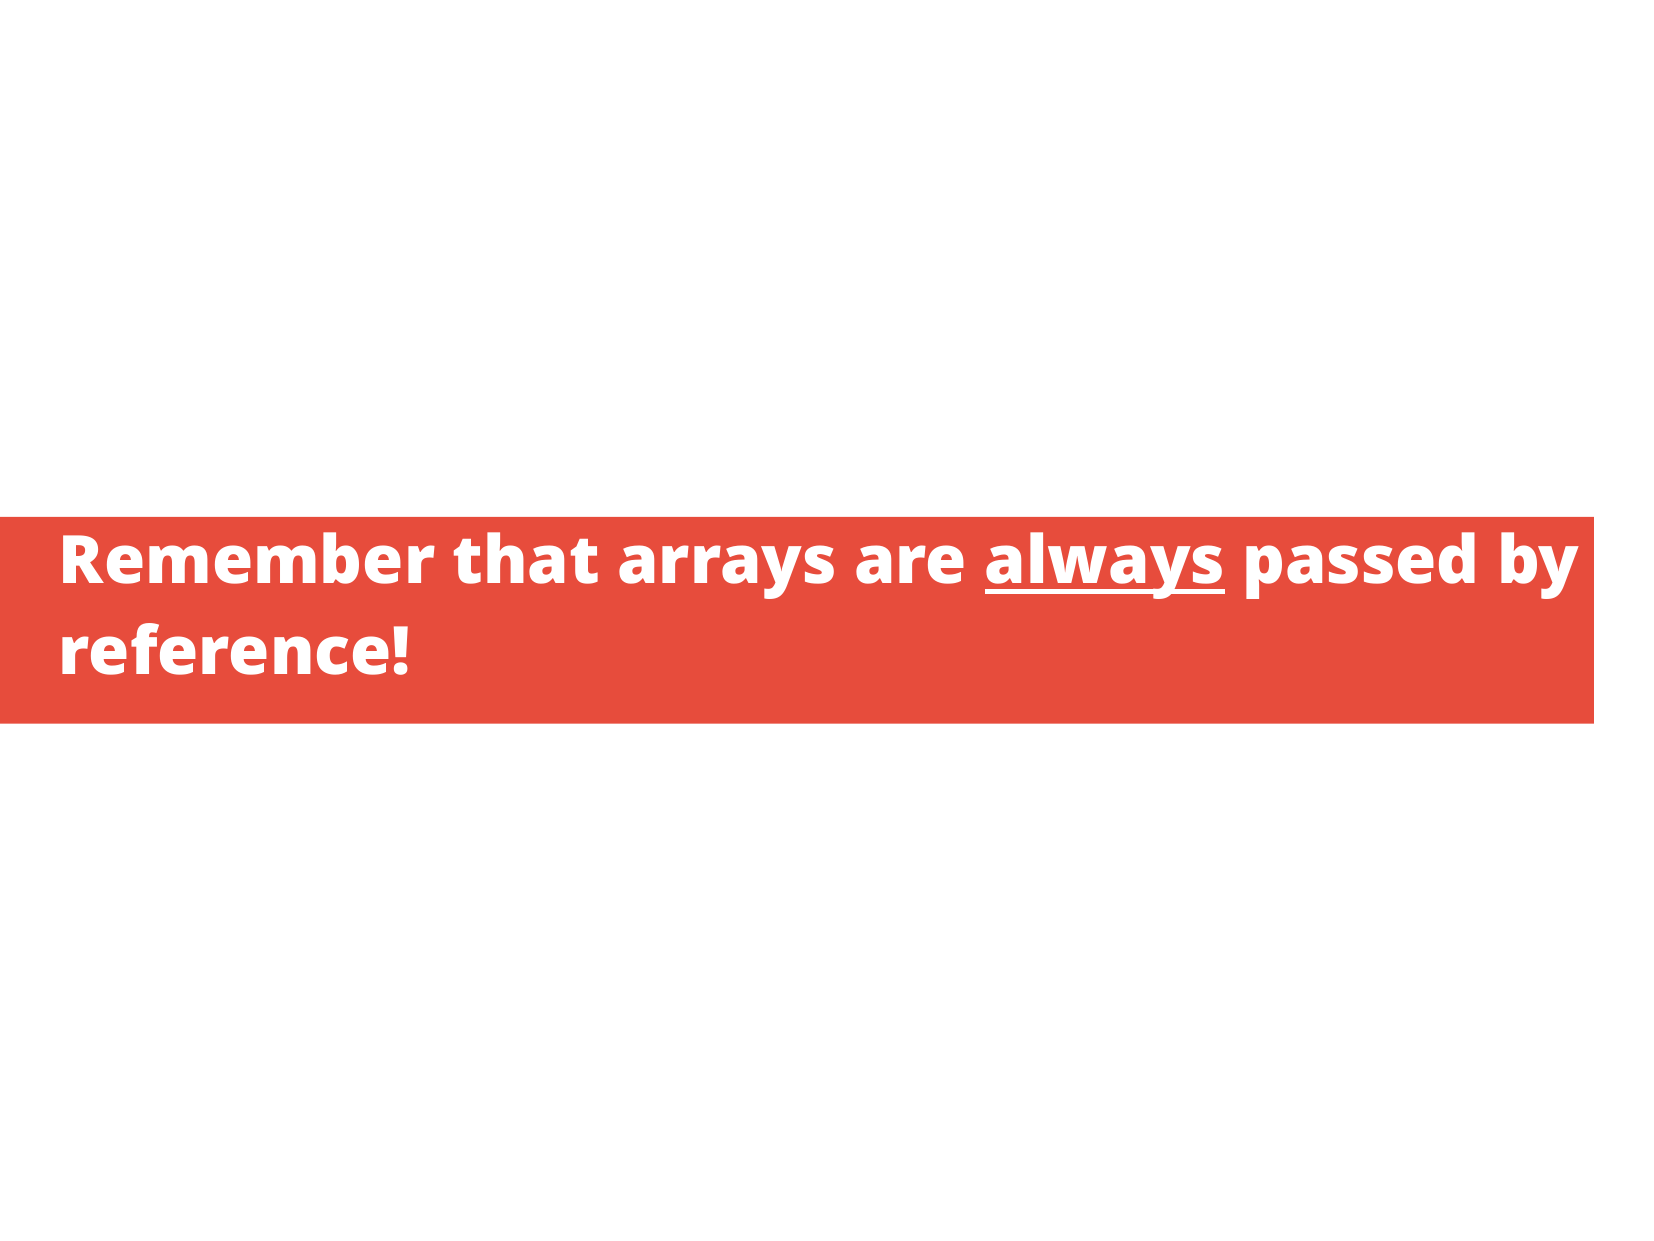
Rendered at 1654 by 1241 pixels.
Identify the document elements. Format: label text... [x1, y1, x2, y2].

title Remember that arrays are always passed by reference! [58, 546, 1594, 695]
